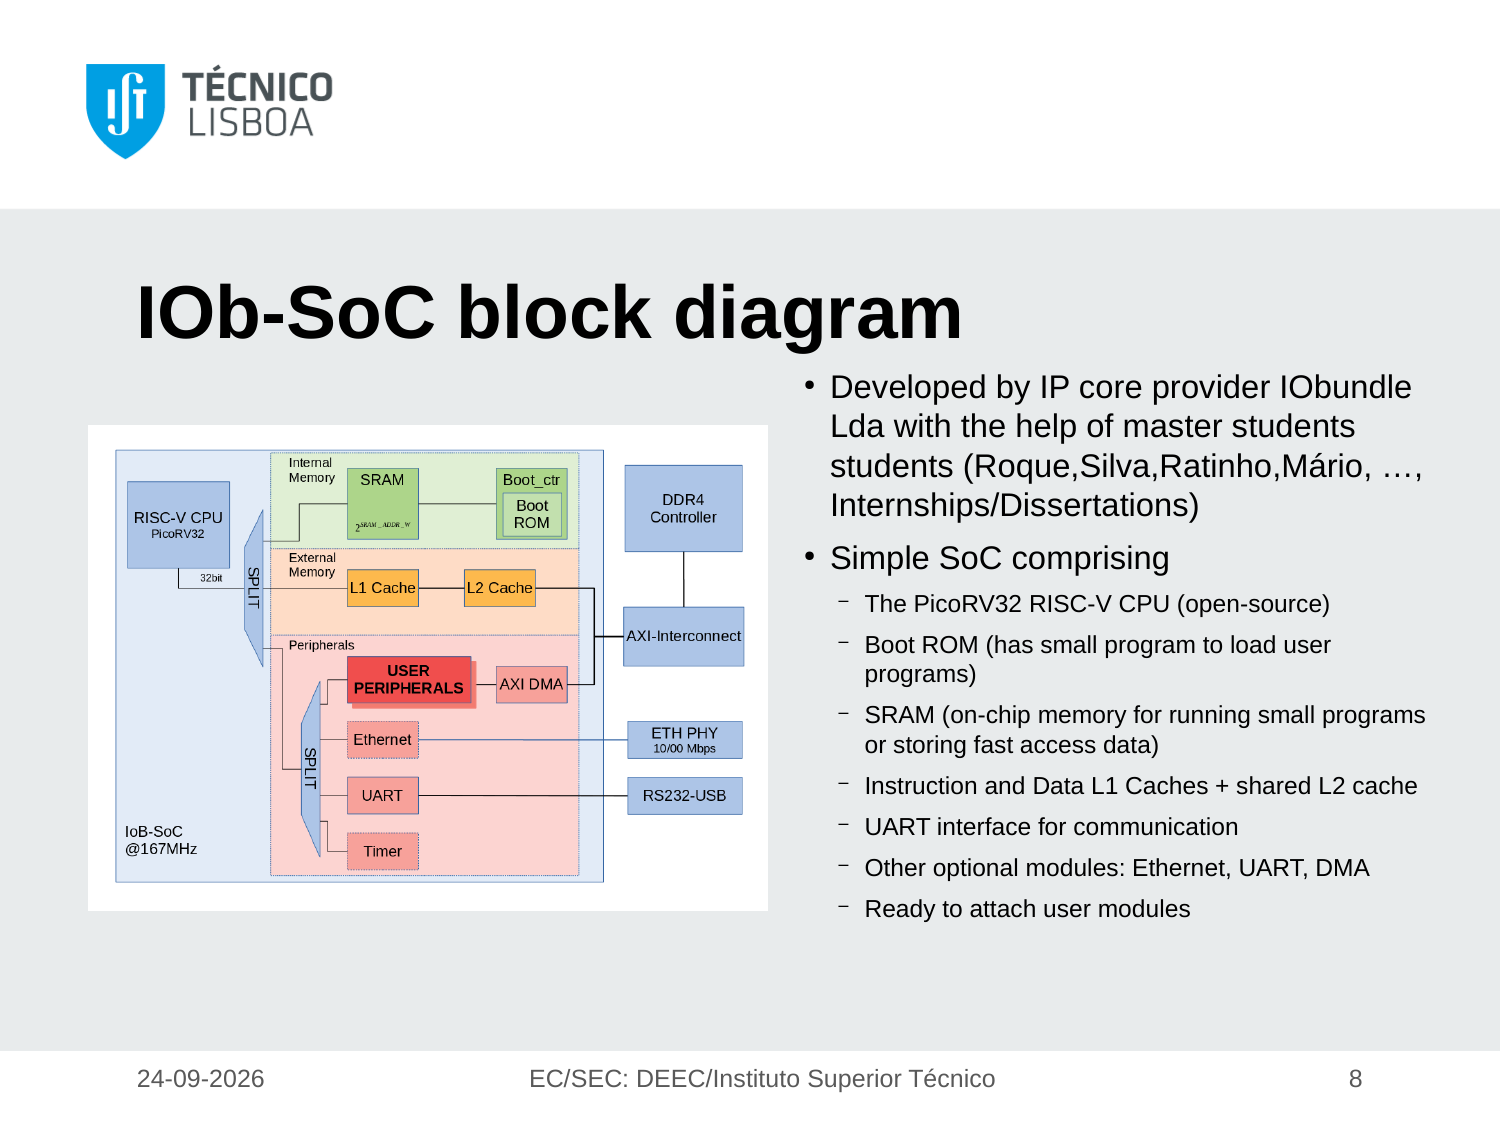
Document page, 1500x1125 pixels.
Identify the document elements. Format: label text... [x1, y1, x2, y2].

title IOb-SoC block diagram [121, 237, 1378, 381]
footer EC/SEC: DEEC/Instituto Superior Técnico [512, 1052, 1021, 1103]
slide_number 24-09-2020 [121, 1052, 425, 1103]
slide_number <number> [1077, 1052, 1378, 1103]
picture [0, 0, 1500, 1125]
list Developed by IP core provider IObundle Lda with the help of master students students (Roque,Silva,Ratinho,Mário, …, Internships/Dissertations) Simple SoC comprising The PicoRV32 RISC-V CPU (open-source) Boot ROM (has small program to load user programs) SRAM (on-chip memory for running small programs or storing fast access data) Instruction and Data L1 Caches + shared L2 cache UART interface for communication Other optional modules: Ethernet, UART, DMA Ready to attach user modules [795, 366, 1430, 958]
